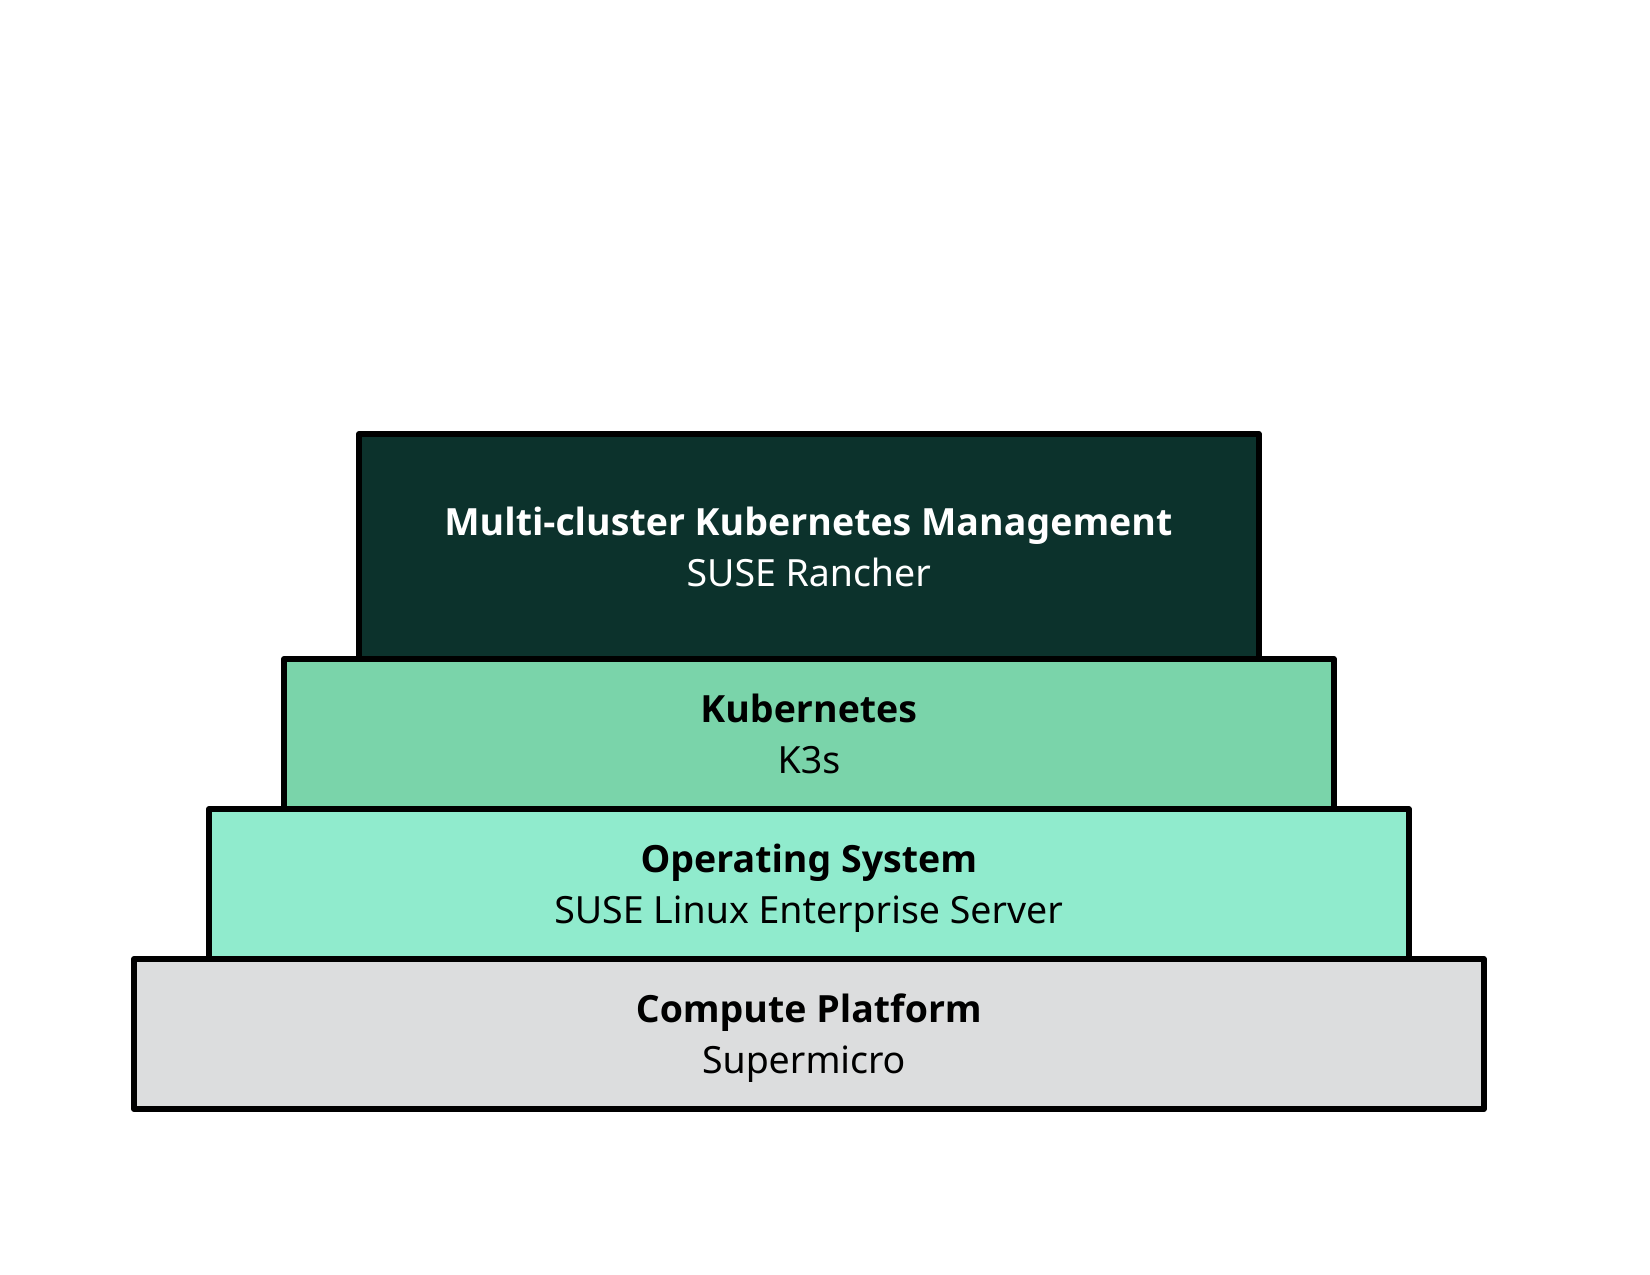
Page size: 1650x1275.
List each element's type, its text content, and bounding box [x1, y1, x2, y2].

text_box Kubernetes K3s [283, 658, 1334, 809]
text_box Compute Platform Supermicro [133, 958, 1484, 1109]
text_box Multi-cluster Kubernetes Management SUSE Rancher [358, 433, 1259, 659]
text_box Operating System SUSE Linux Enterprise Server [208, 809, 1409, 960]
